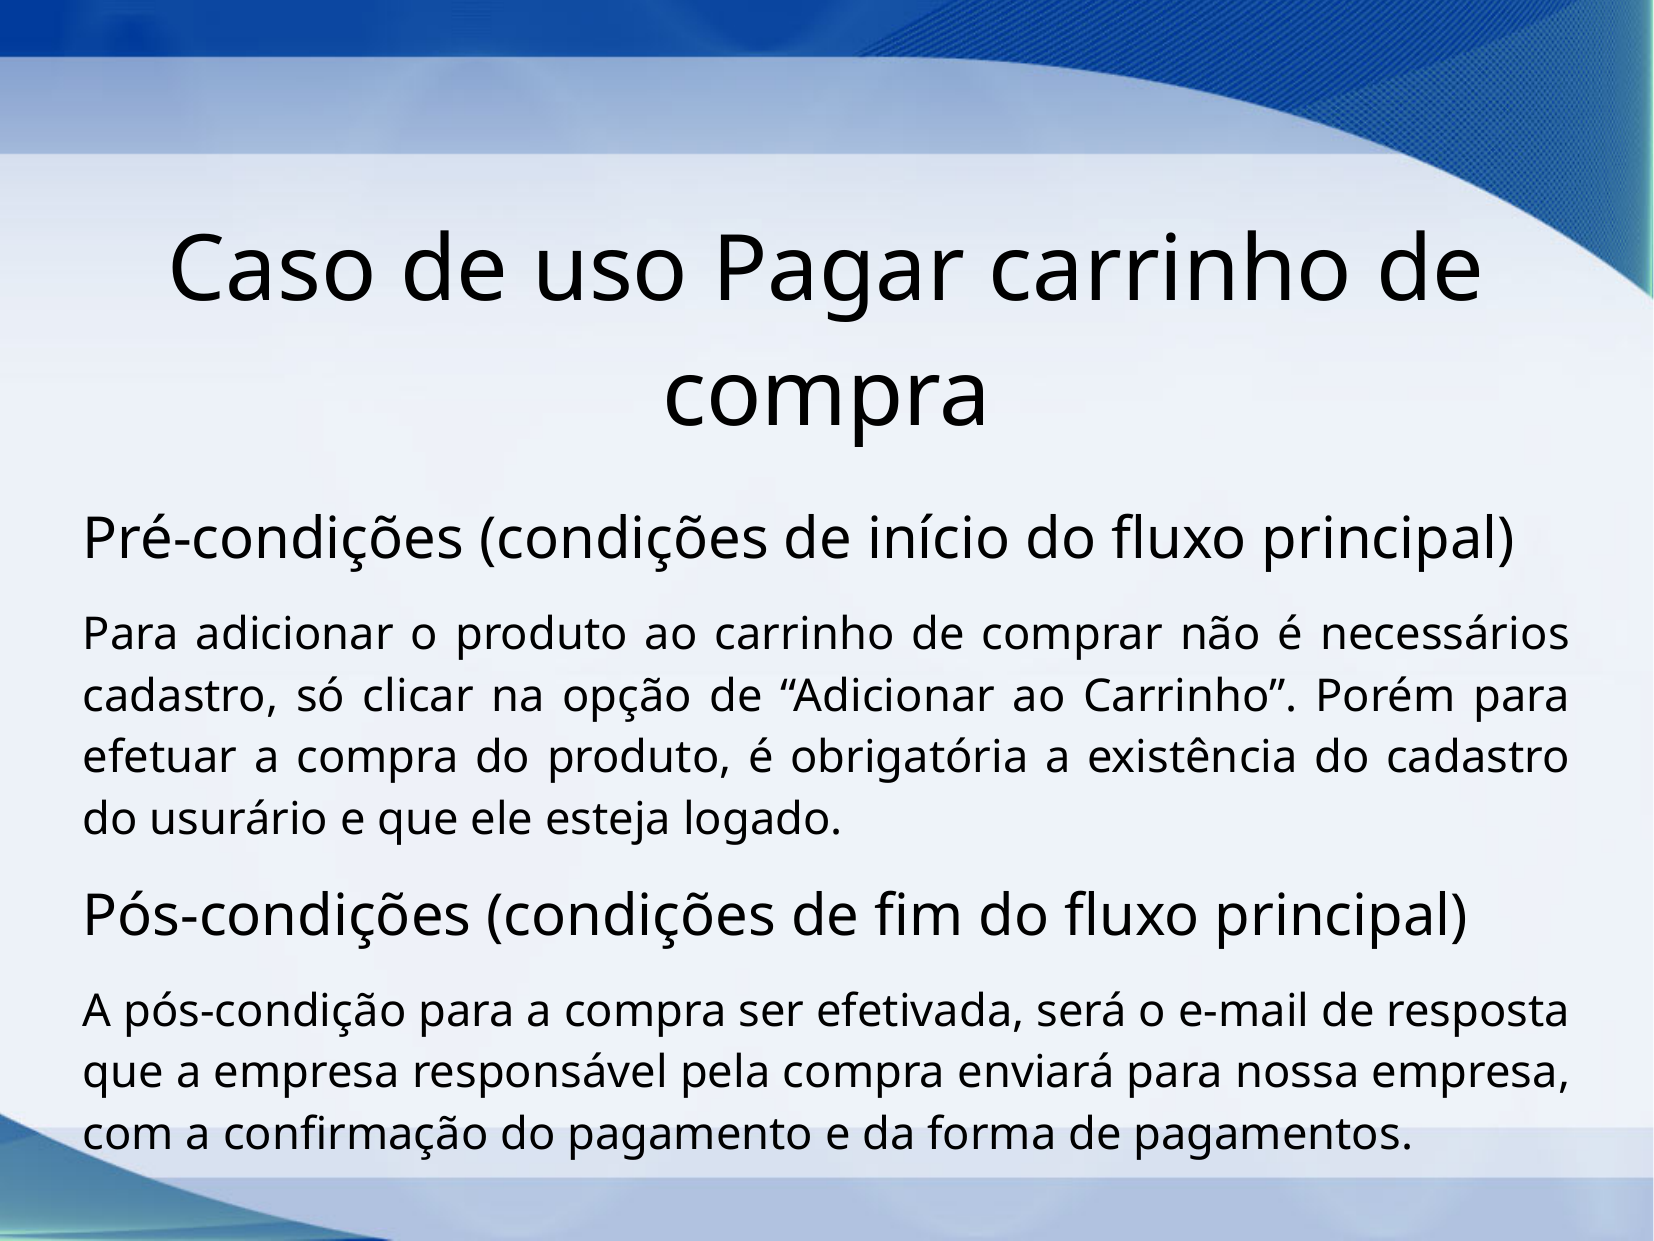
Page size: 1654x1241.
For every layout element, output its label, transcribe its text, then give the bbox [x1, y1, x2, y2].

picture [0, 0, 1654, 1241]
list Pré-condições (condições de início do fluxo principal) Para adicionar o produto ao carrinho de comprar não é necessários cadastro, só clicar na opção de “Adicionar ao Carrinho”. Porém para efetuar a compra do produto, é obrigatória a existência do cadastro do usurário e que ele esteja logado. Pós-condições (condições de fim do fluxo principal) A pós-condição para a compra ser efetivada, será o e-mail de resposta que a empresa responsável pela compra enviará para nossa empresa, com a confirmação do pagamento e da forma de pagamentos. [82, 496, 1571, 1217]
title Caso de uso Pagar carrinho de compra [82, 223, 1571, 432]
